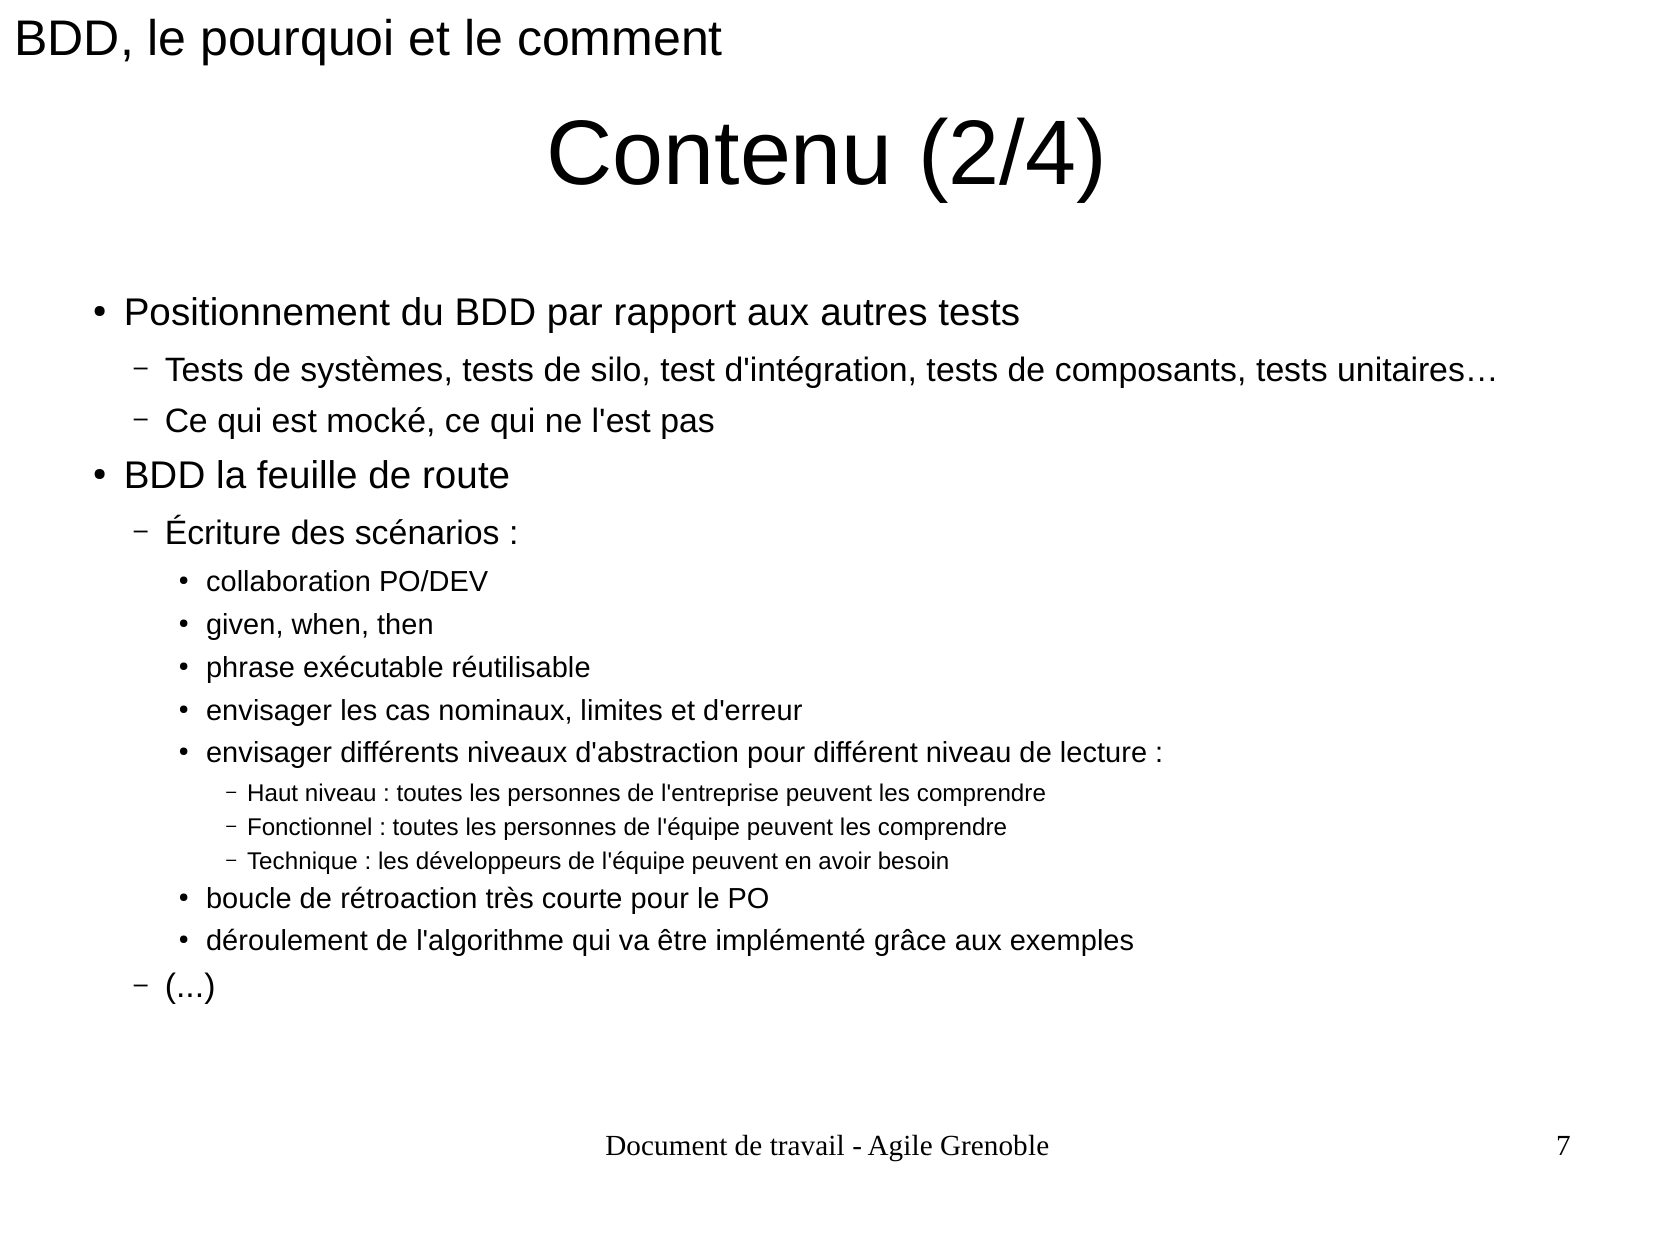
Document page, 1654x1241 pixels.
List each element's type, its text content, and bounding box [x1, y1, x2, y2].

list Positionnement du BDD par rapport aux autres tests Tests de systèmes, tests de silo, test d'intégration, tests de composants, tests unitaires… Ce qui est mocké, ce qui ne l'est pas BDD la feuille de route Écriture des scénarios : collaboration PO/DEV given, when, then phrase exécutable réutilisable envisager les cas nominaux, limites et d'erreur envisager différents niveaux d'abstraction pour différent niveau de lecture : Haut niveau : toutes les personnes de l'entreprise peuvent les comprendre Fonctionnel : toutes les personnes de l'équipe peuvent les comprendre Technique : les développeurs de l'équipe peuvent en avoir besoin boucle de rétroaction très courte pour le PO déroulement de l'algorithme qui va être implémenté grâce aux exemples (...) [82, 290, 1571, 1010]
text_box BDD, le pourquoi et le comment [0, 3, 739, 74]
title Contenu (2/4) [82, 49, 1571, 257]
